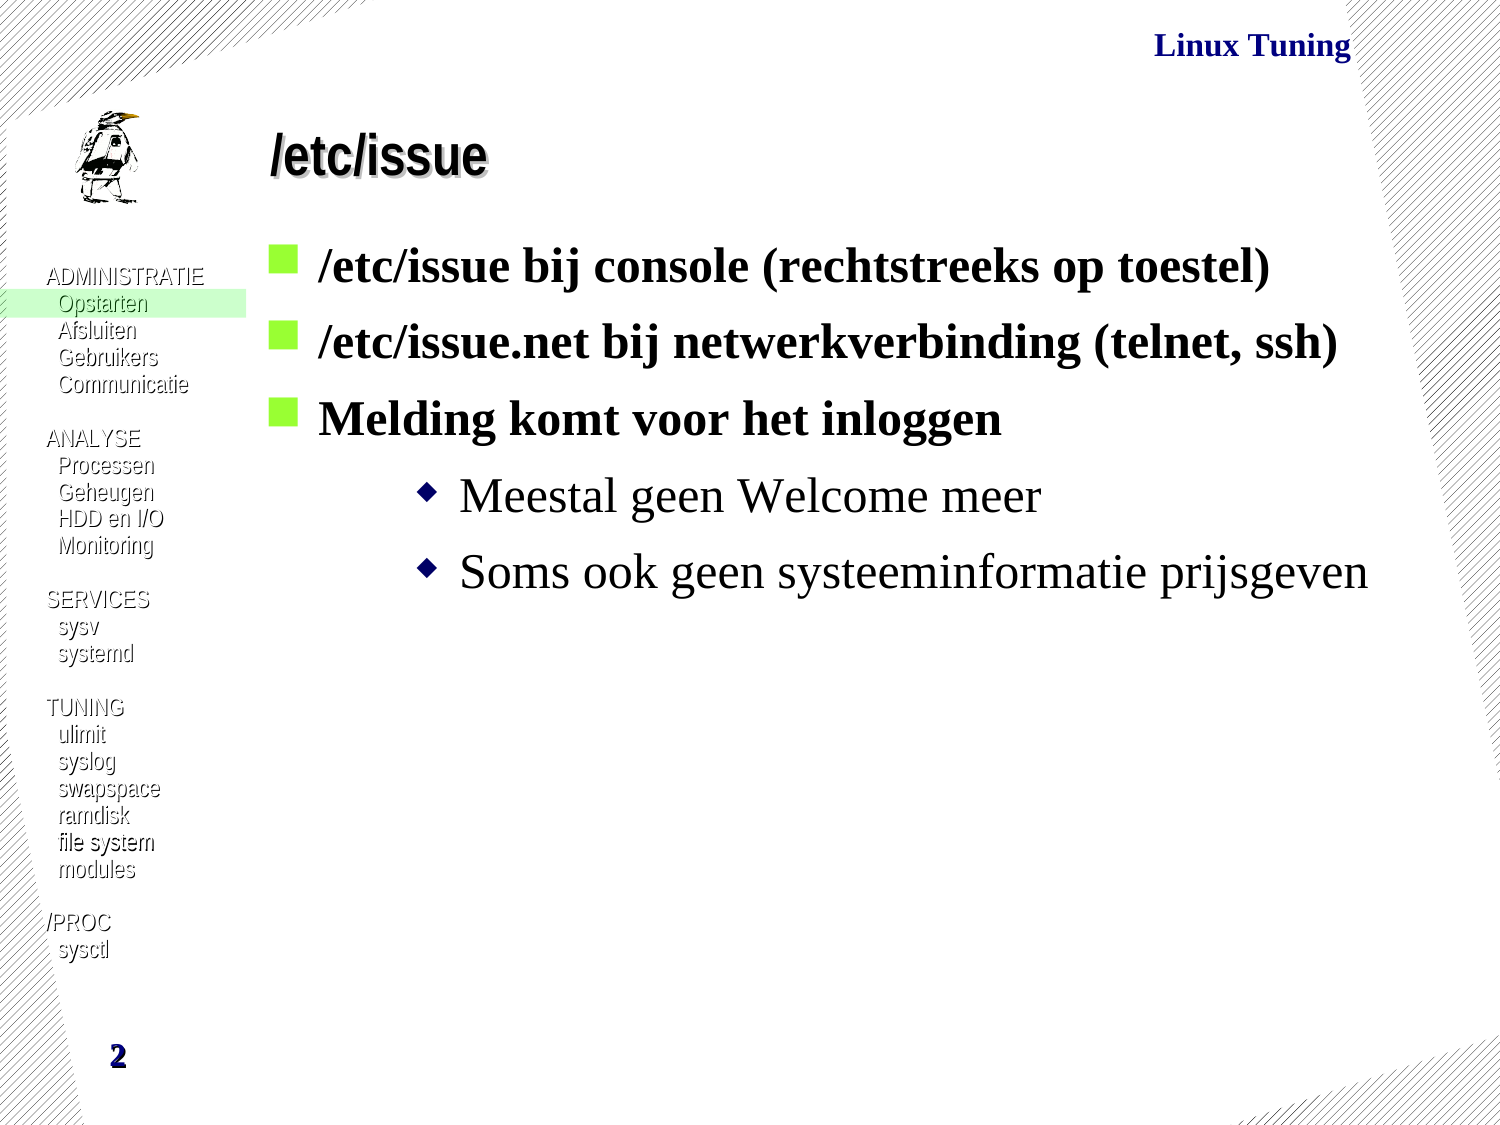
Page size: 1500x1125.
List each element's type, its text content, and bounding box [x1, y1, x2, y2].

text_box [0, 288, 247, 318]
title /etc/issue [270, 41, 1500, 250]
list /etc/issue bij console (rechtstreeks op toestel) /etc/issue.net bij netwerkverbinding (telnet, ssh) Melding komt voor het inloggen Meestal geen Welcome meer Soms ook geen systeeminformatie prijsgeven [264, 229, 1486, 882]
picture [57, 105, 143, 206]
